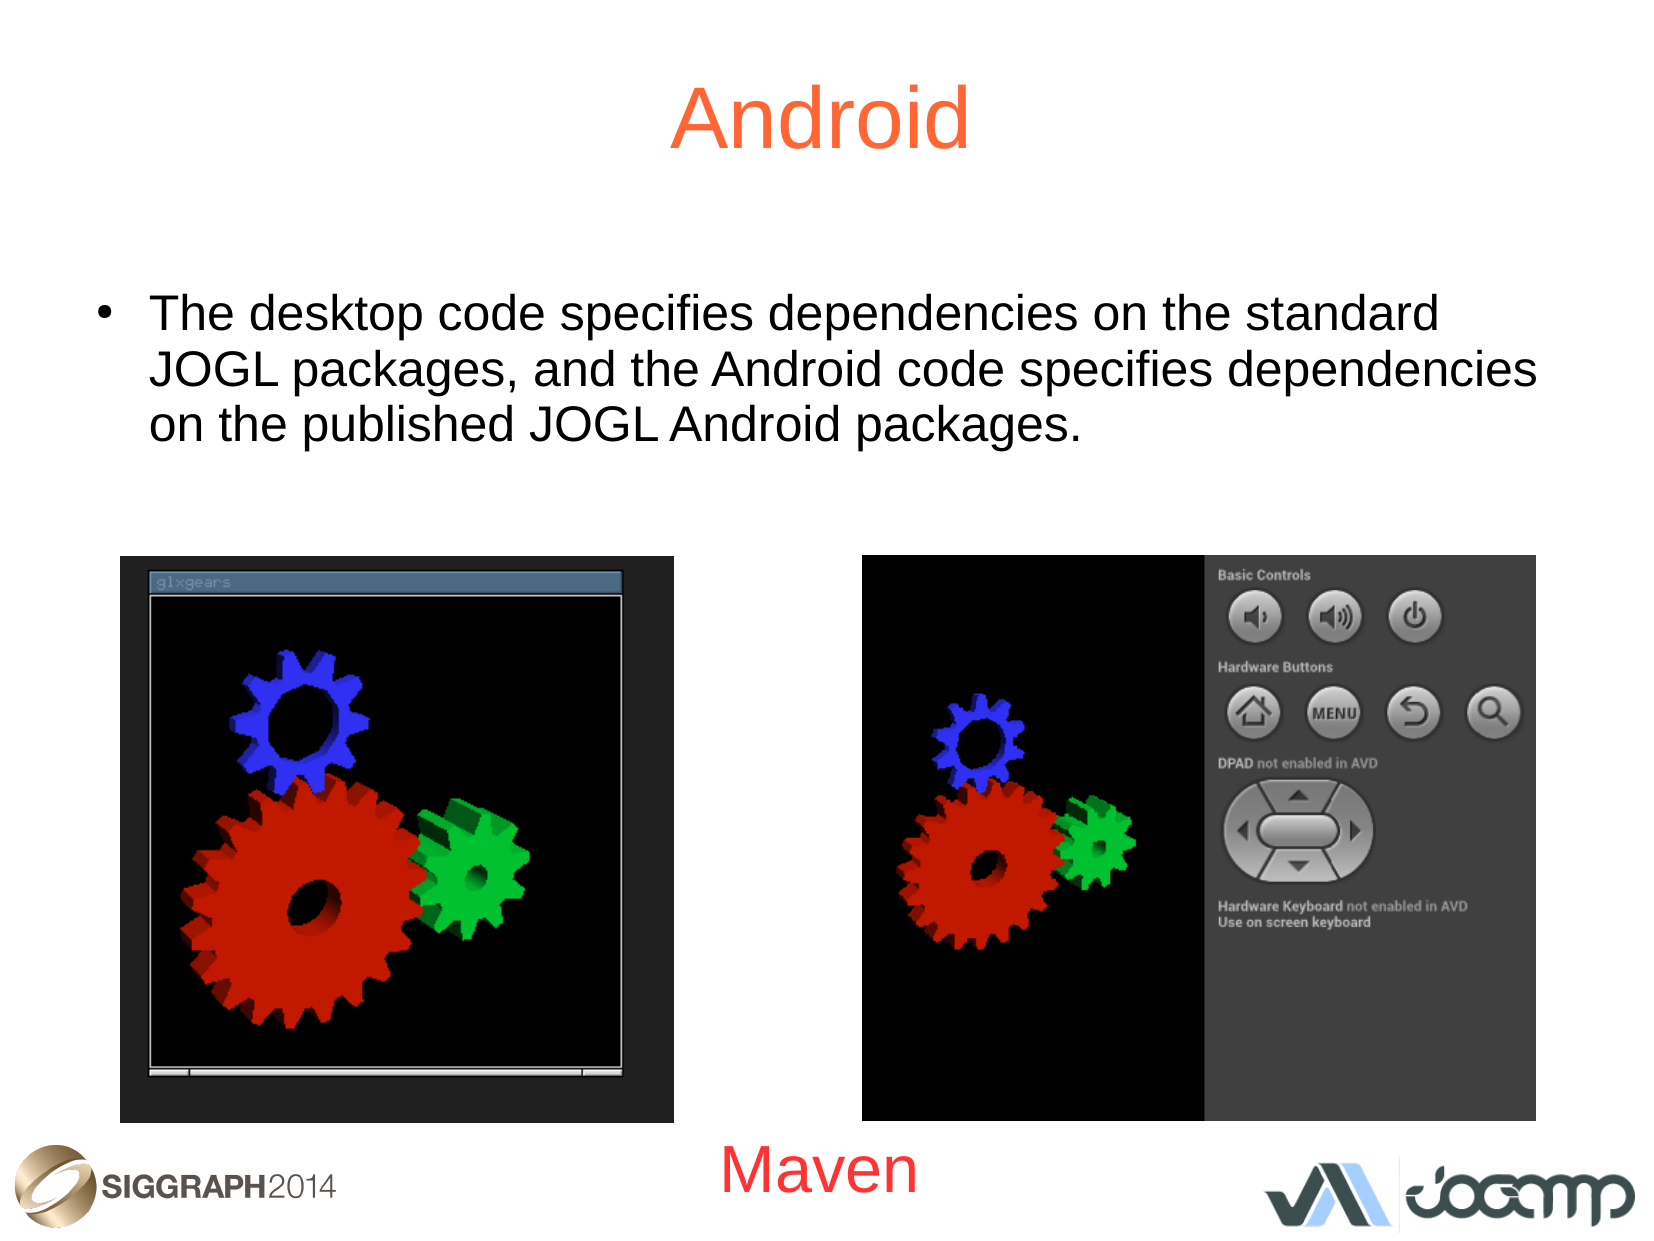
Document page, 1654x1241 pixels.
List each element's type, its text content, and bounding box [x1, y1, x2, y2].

picture [7, 1133, 343, 1239]
picture [1262, 1157, 1635, 1233]
text_box Maven [705, 1125, 936, 1215]
title Android [68, 49, 1576, 188]
list The desktop code specifies dependencies on the standard JOGL packages, and the Android code specifies dependencies on the published JOGL Android packages. [78, 285, 1543, 1111]
picture [120, 556, 674, 1123]
picture [862, 555, 1536, 1121]
